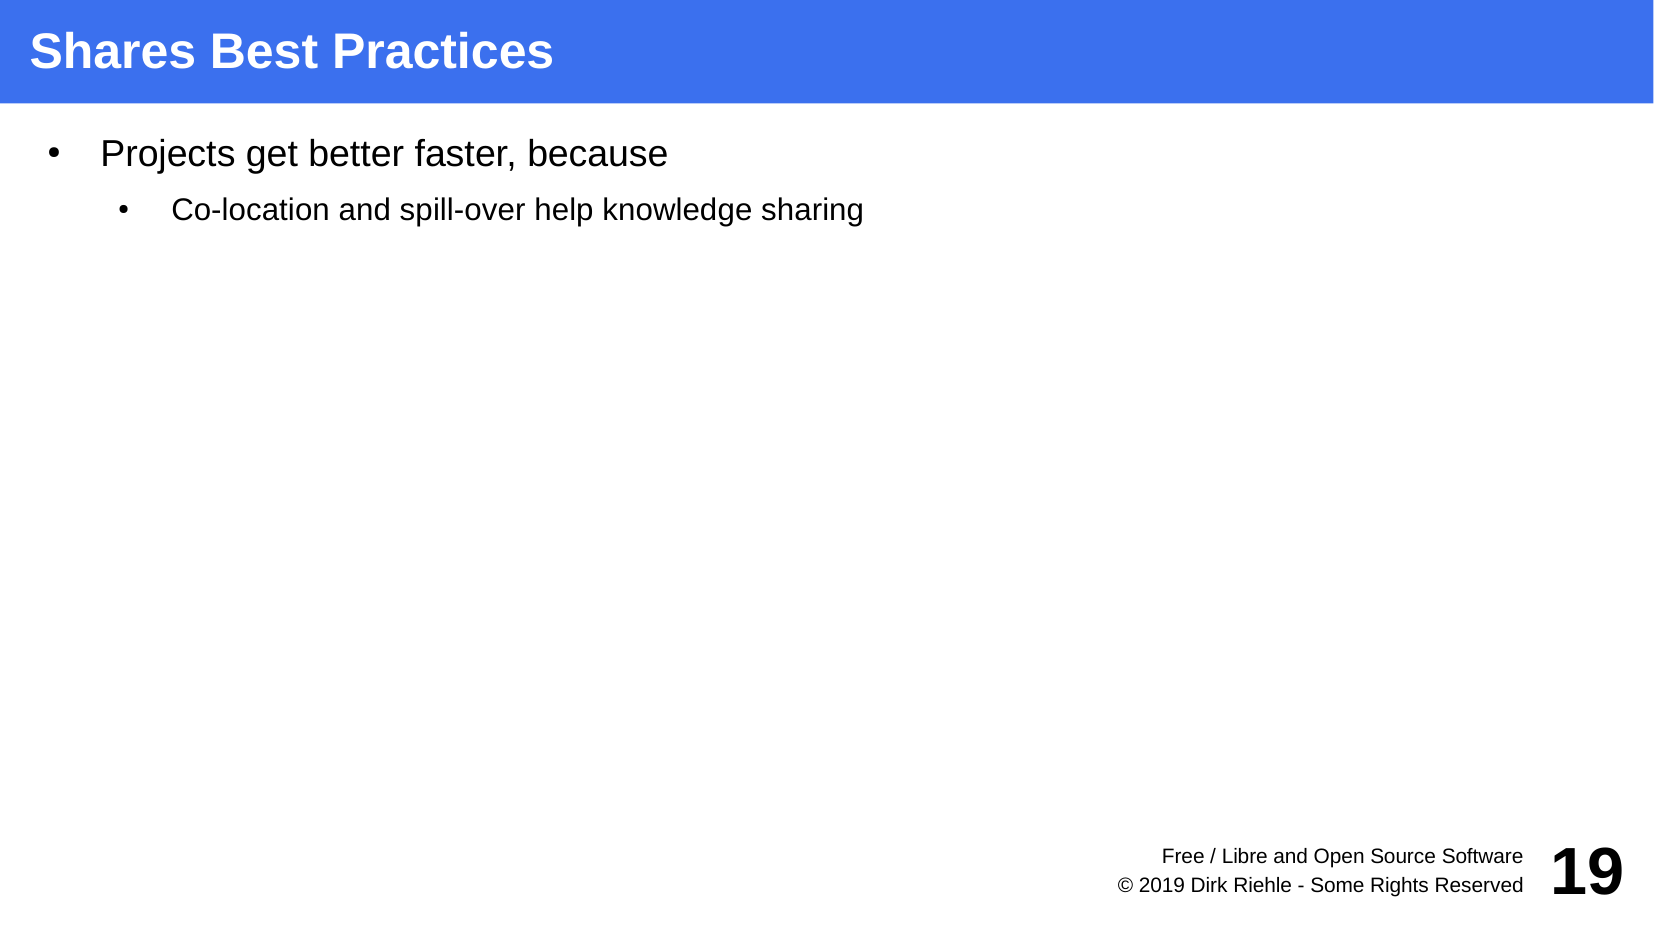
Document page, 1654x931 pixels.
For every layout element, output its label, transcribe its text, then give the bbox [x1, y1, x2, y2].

list Projects get better faster, because Co-location and spill-over help knowledge sharing [29, 132, 1625, 813]
title Shares Best Practices [0, 0, 1654, 104]
